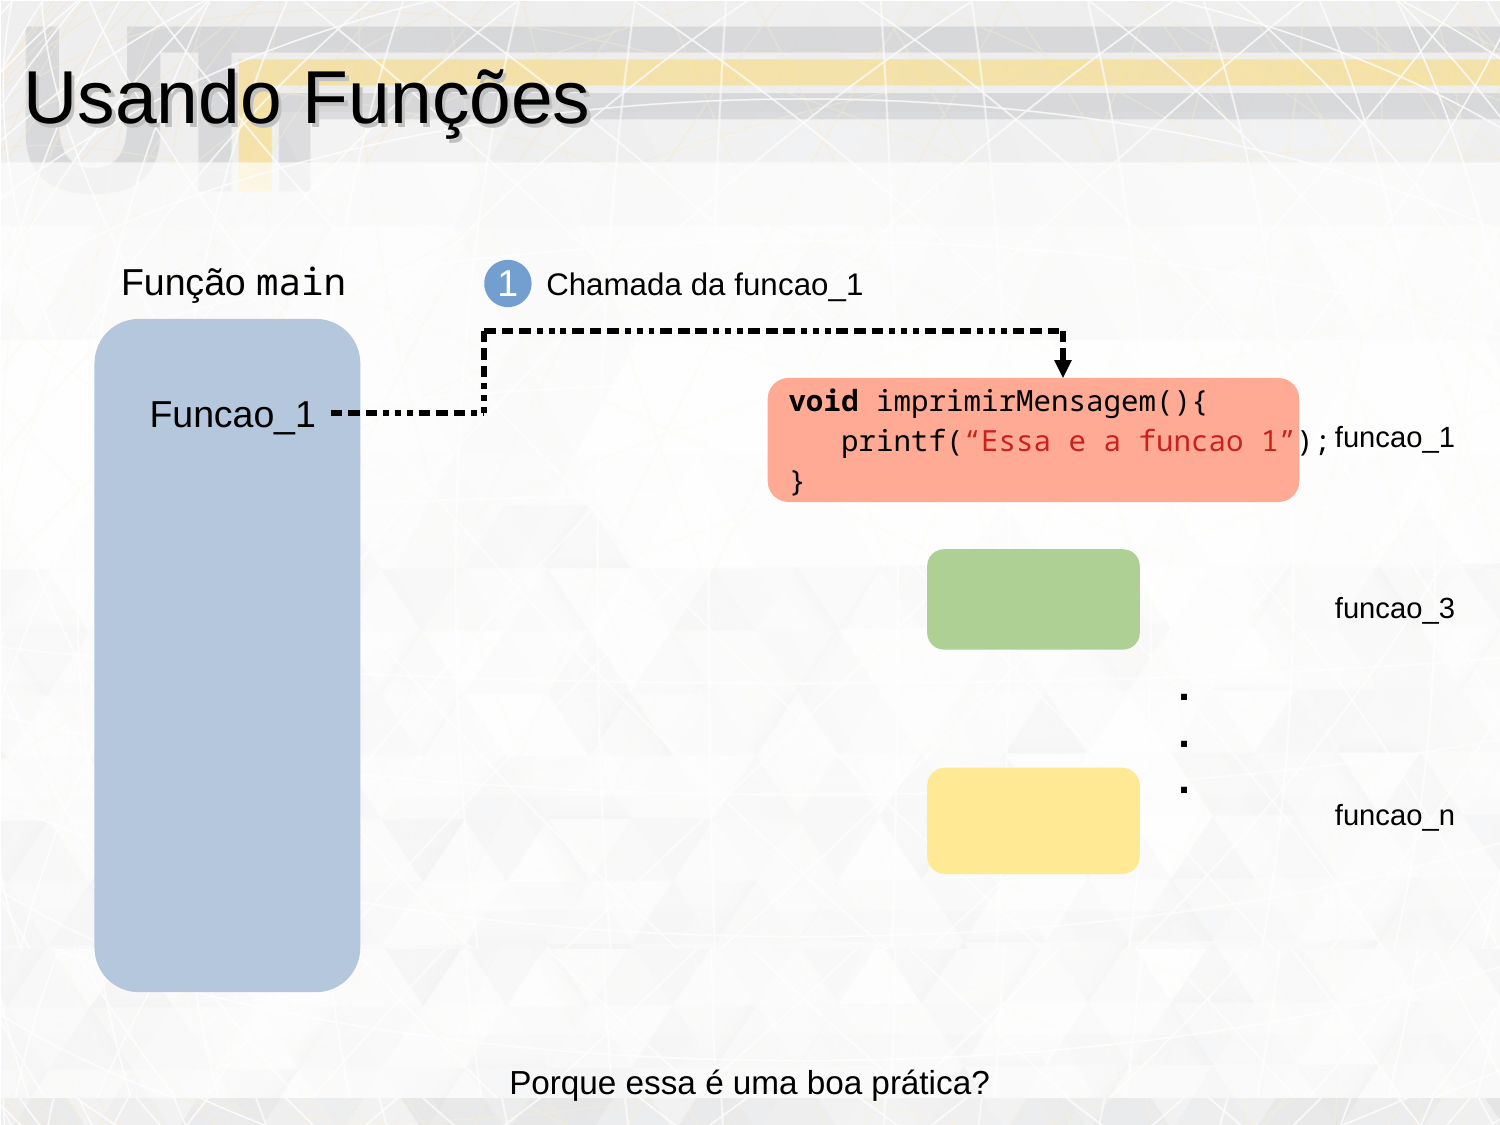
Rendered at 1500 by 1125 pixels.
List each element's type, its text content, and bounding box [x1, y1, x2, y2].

text_box [927, 767, 1140, 875]
text_box [927, 549, 1140, 650]
text_box Funcao_1 [134, 386, 331, 443]
text_box void imprimirMensagem(){ printf(“Essa e a funcao 1”); } [767, 377, 1300, 503]
title Usando Funções [23, 18, 1489, 178]
text_box funcao_n [1319, 791, 1471, 839]
text_box [94, 318, 361, 993]
text_box funcao_3 [1319, 584, 1471, 633]
text_box 1 [484, 259, 532, 308]
text_box funcao_1 [1319, 413, 1471, 461]
text_box Chamada da funcao_1 [531, 259, 880, 310]
text_box Porque essa é uma boa prática? [494, 1057, 1006, 1109]
text_box . . . [1163, 655, 1205, 810]
text_box Função main [106, 248, 367, 307]
